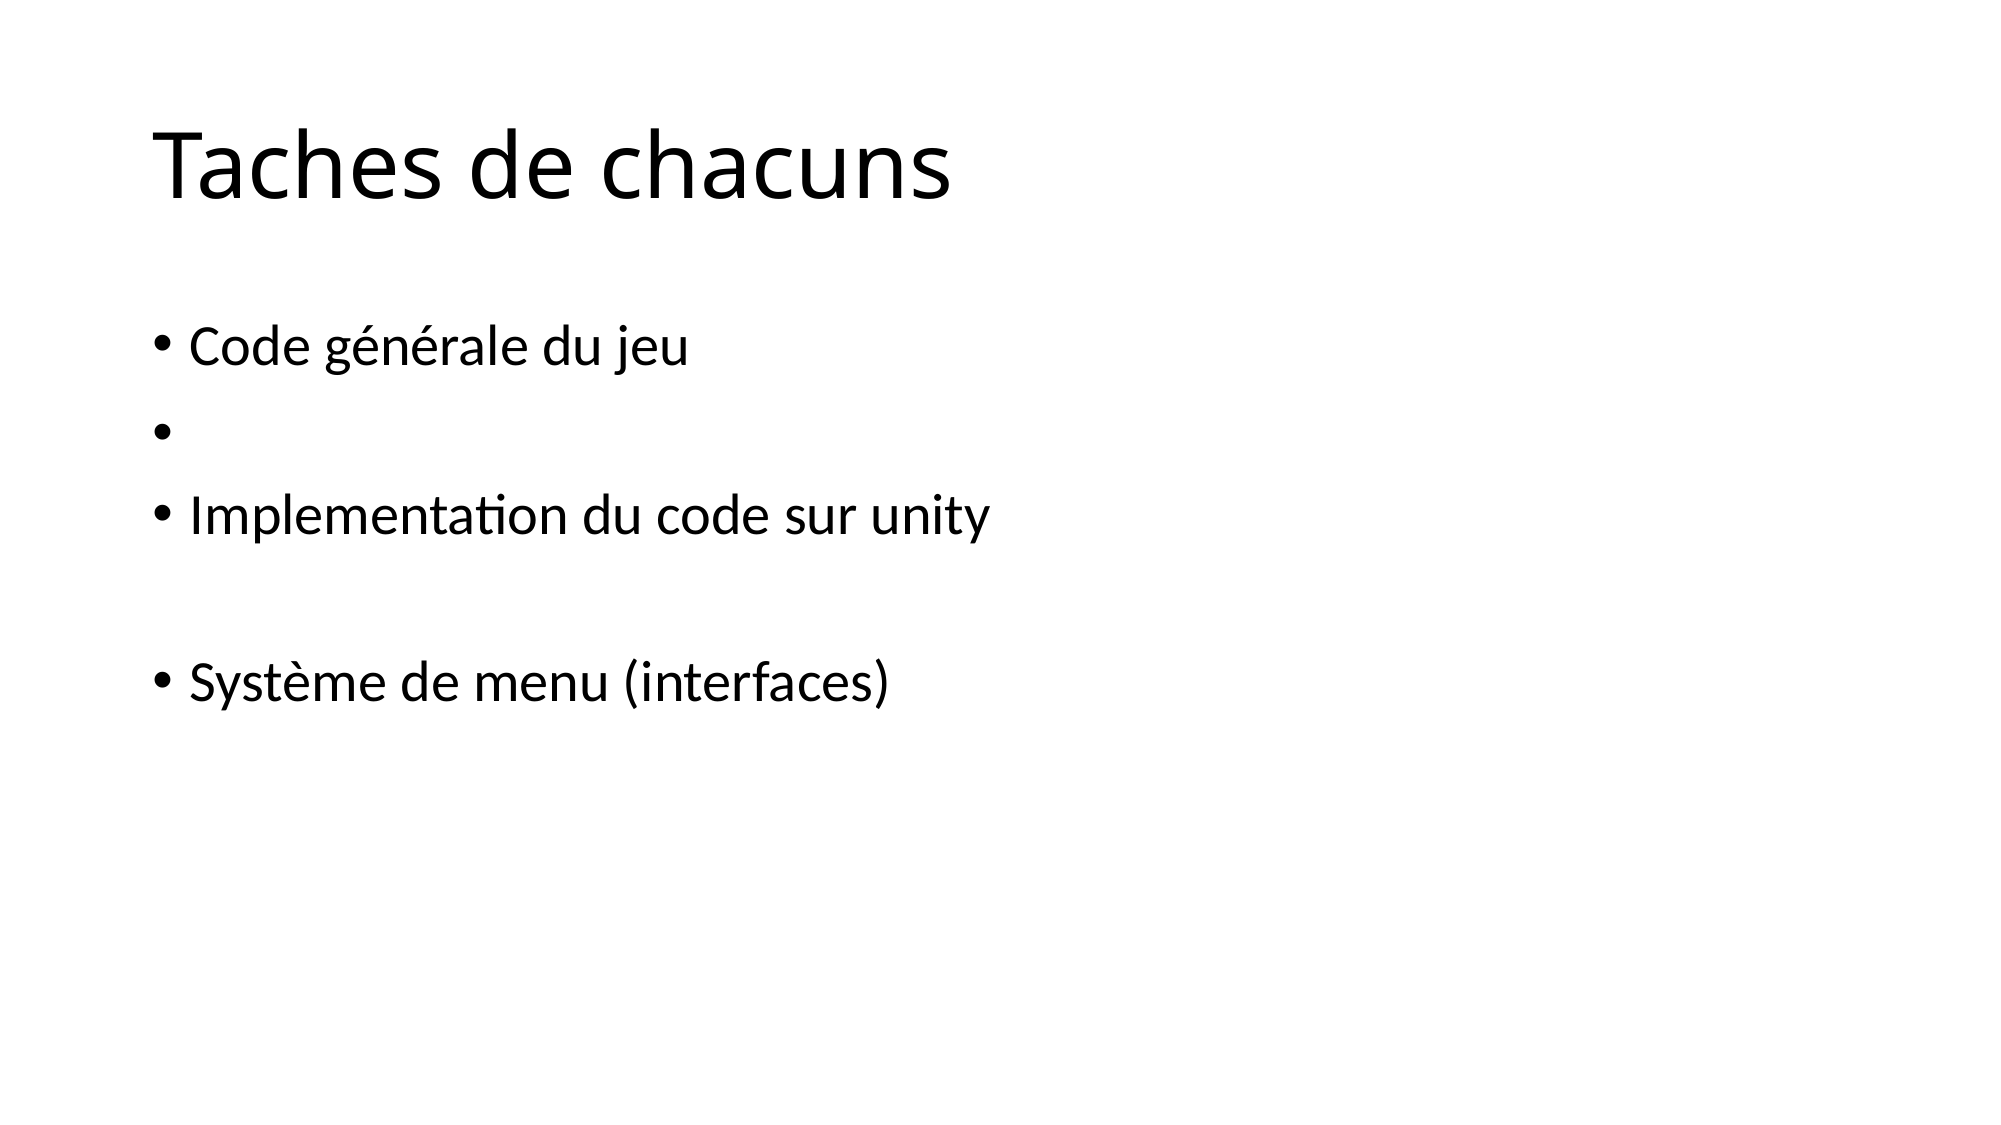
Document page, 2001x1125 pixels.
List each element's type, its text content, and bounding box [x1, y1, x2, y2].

list Code générale du jeu Implementation du code sur unity Système de menu (interfaces) [137, 307, 1863, 1022]
title Taches de chacuns [137, 59, 1863, 278]
